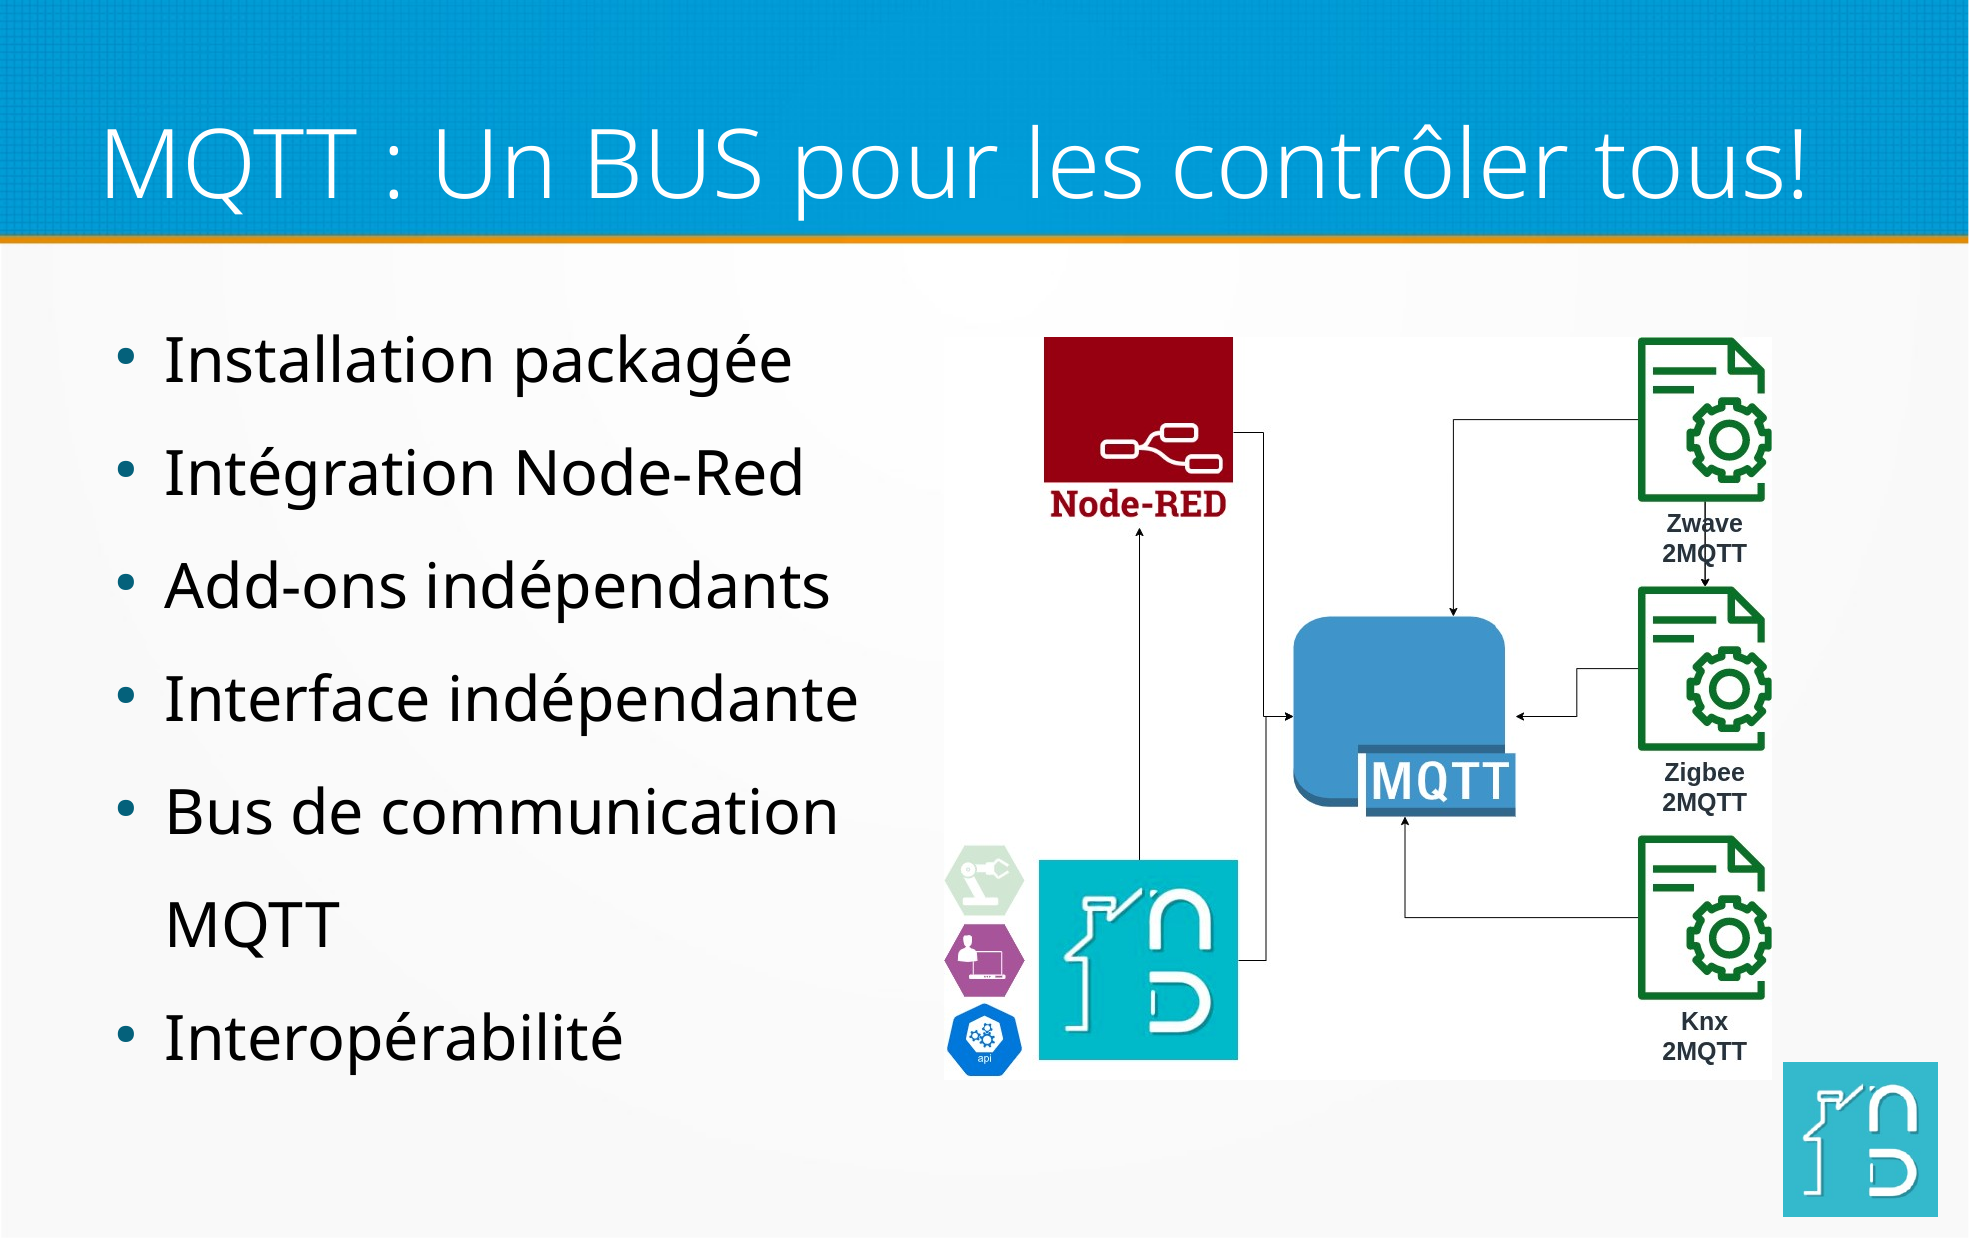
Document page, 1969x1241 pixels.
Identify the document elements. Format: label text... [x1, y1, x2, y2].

picture [0, 233, 1969, 1241]
list Installation packagée Intégration Node-Red Add-ons indépendants Interface indépendante Bus de communication MQTT Interopérabilité [98, 315, 1063, 1081]
title MQTT : Un BUS pour les contrôler tous! [98, 19, 1870, 227]
